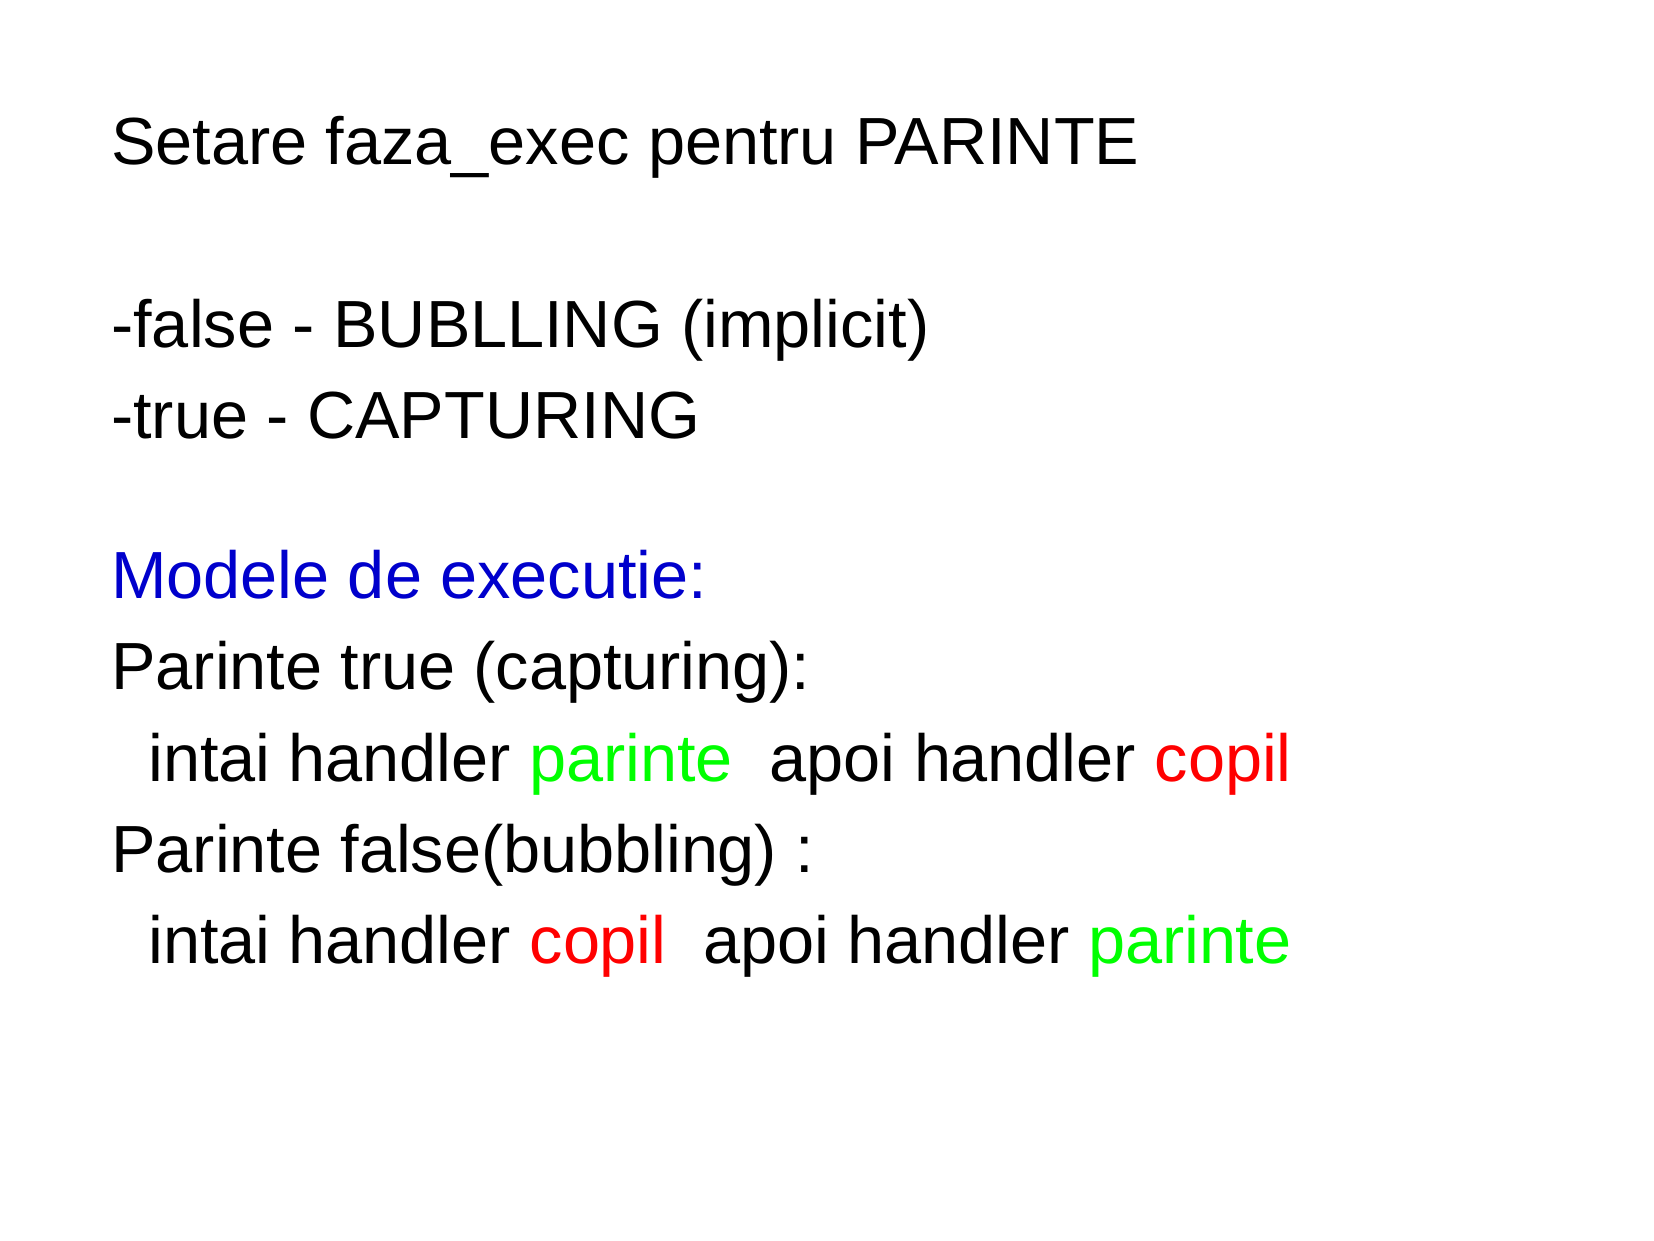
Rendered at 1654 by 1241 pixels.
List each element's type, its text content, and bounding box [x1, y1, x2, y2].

list Setare faza_exec pentru PARINTE -false - BUBLLING (implicit) -true - CAPTURING Modele de executie: Parinte true (capturing): intai handler parinte apoi handler copil Parinte false(bubbling) : intai handler copil apoi handler parinte [96, 96, 1585, 1199]
